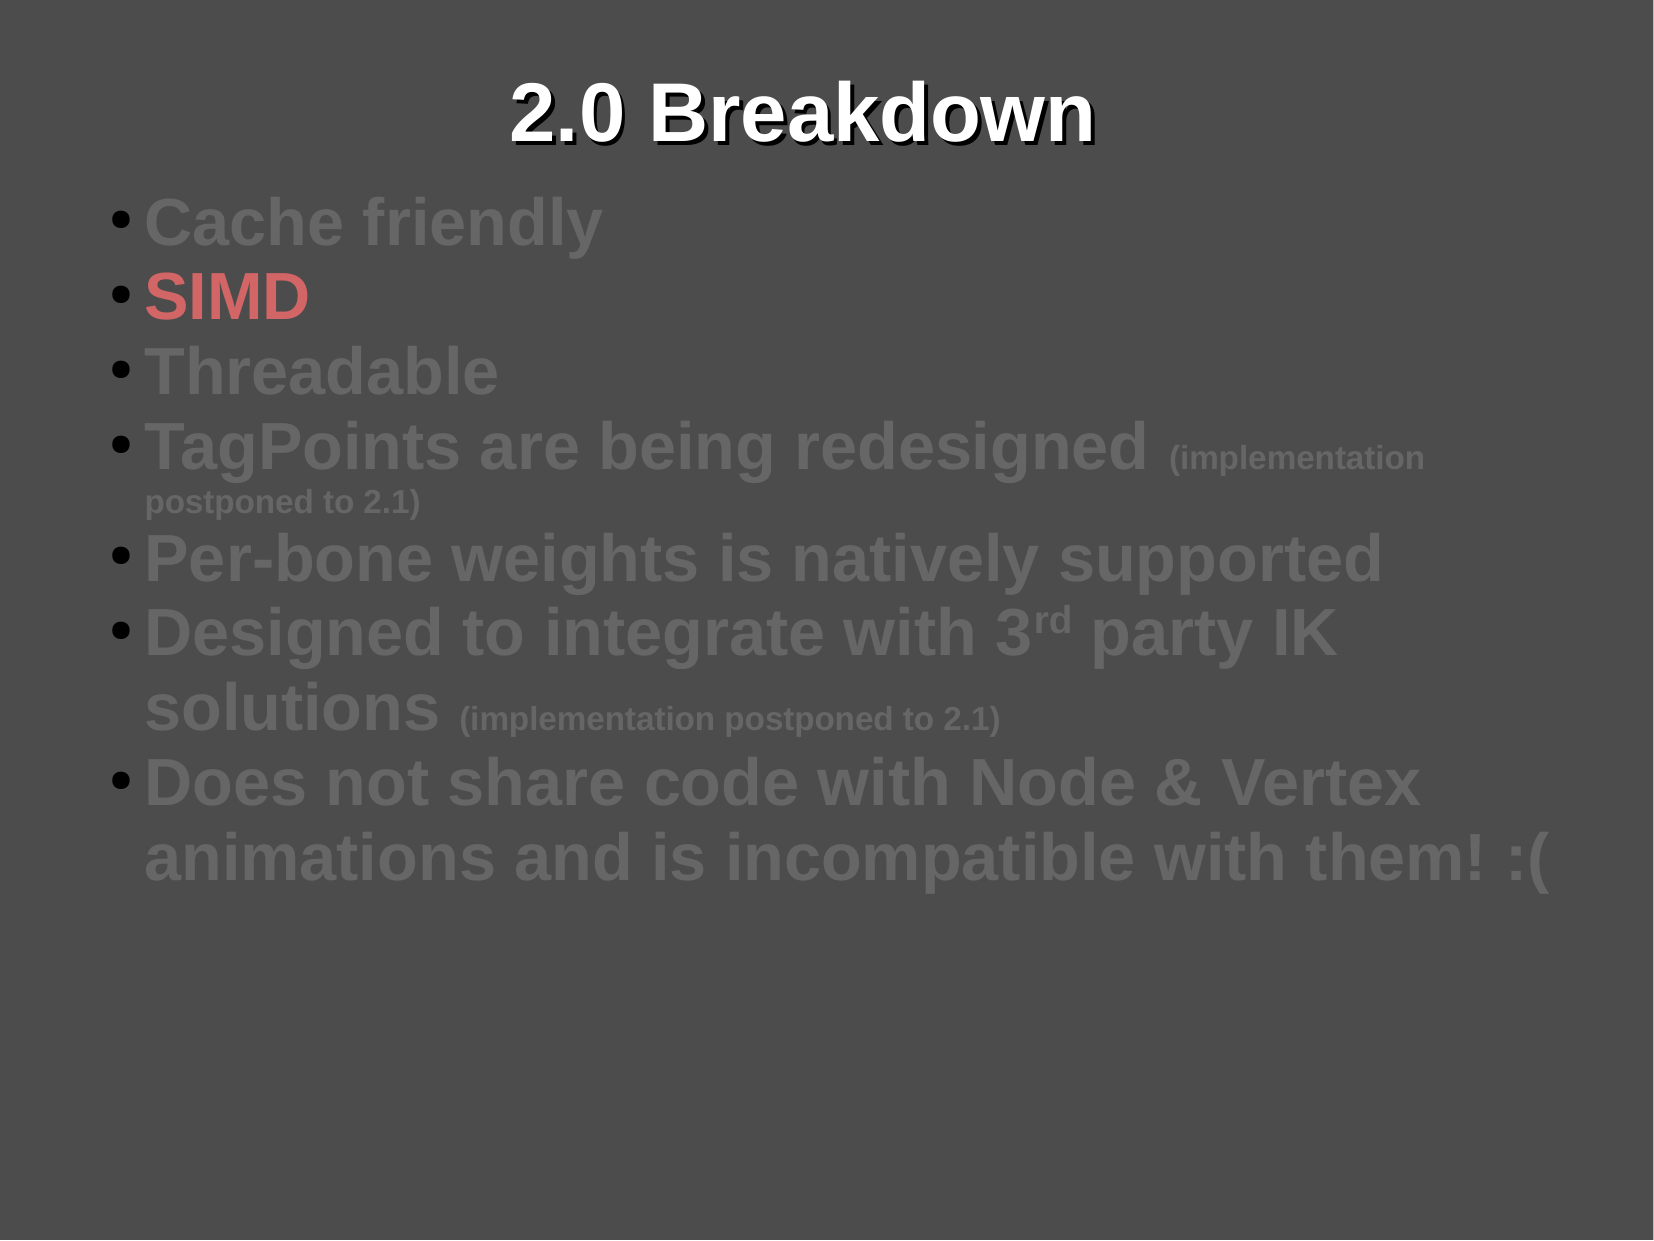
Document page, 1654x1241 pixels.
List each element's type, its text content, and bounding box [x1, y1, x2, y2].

text_box 2.0 Breakdown [434, 59, 1173, 168]
text_box Cache friendly SIMD Threadable TagPoints are being redesigned (implementation postponed to 2.1) Per-bone weights is natively supported Designed to integrate with 3rd party IK solutions (implementation postponed to 2.1) Does not share code with Node & Vertex animations and is incompatible with them! :( [59, 177, 1595, 905]
